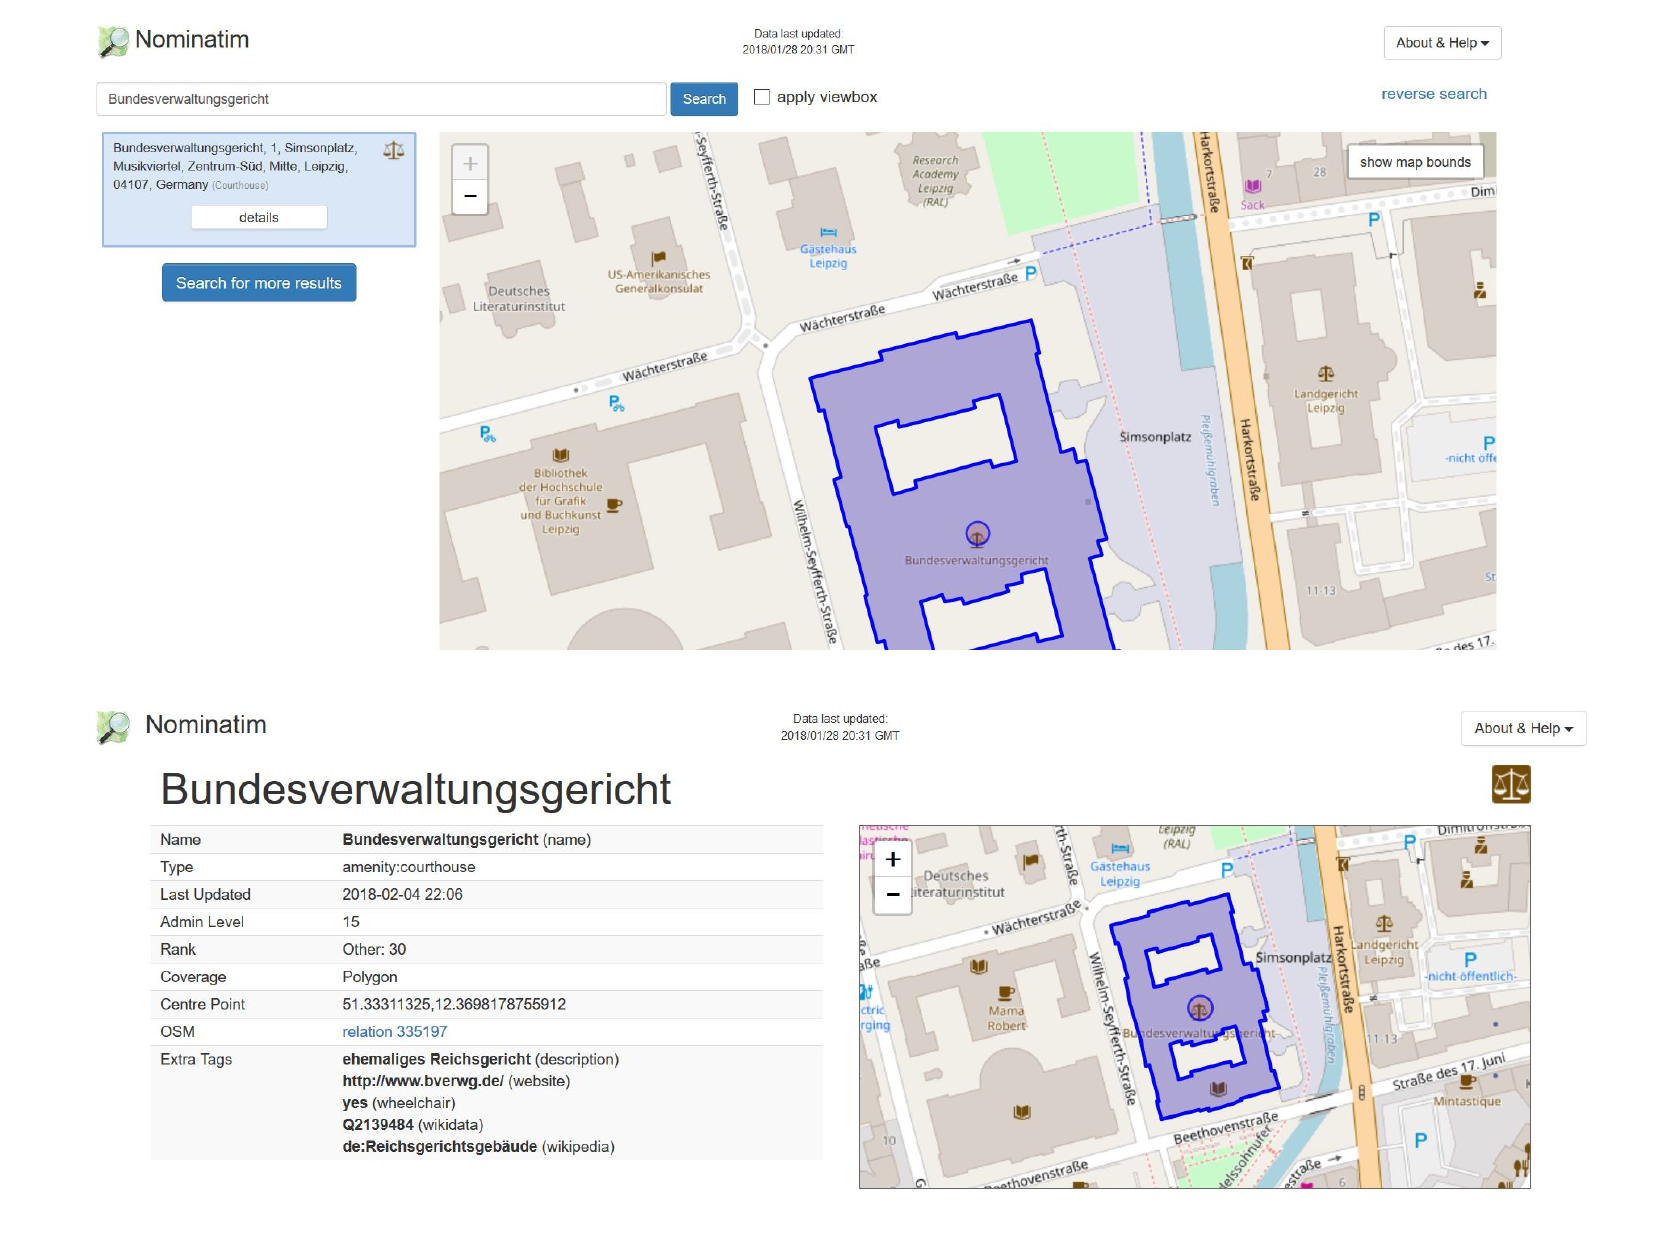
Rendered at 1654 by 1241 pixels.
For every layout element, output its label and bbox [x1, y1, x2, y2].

picture [90, 25, 1512, 650]
picture [88, 707, 1591, 1199]
